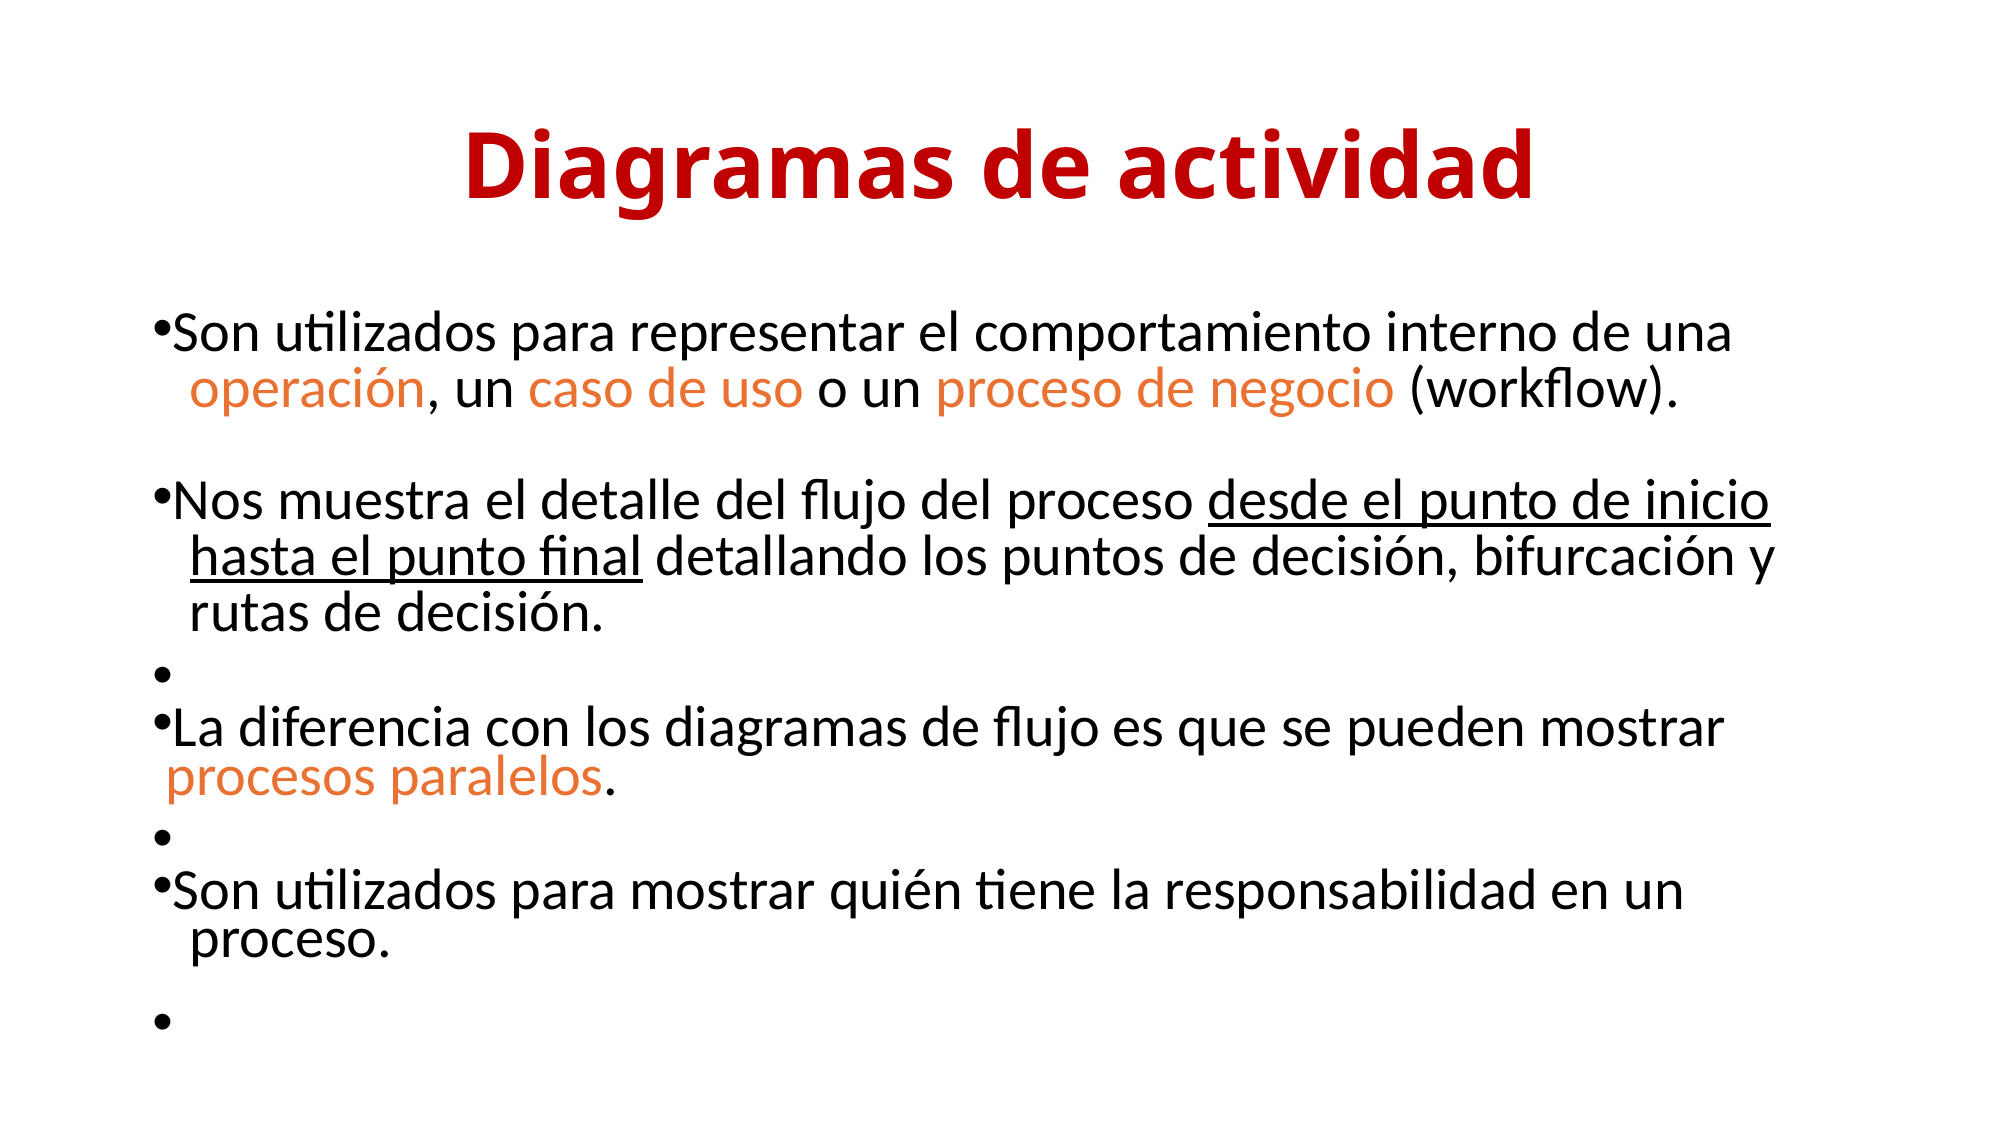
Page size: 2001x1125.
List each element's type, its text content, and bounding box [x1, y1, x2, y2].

title Diagramas de actividad [137, 59, 1863, 278]
list Son utilizados para representar el comportamiento interno de una operación, un caso de uso o un proceso de negocio (workflow). Nos muestra el detalle del flujo del proceso desde el punto de inicio hasta el punto final detallando los puntos de decisión, bifurcación y rutas de decisión. La diferencia con los diagramas de flujo es que se pueden mostrar procesos paralelos. Son utilizados para mostrar quién tiene la responsabilidad en un proceso. [137, 299, 1863, 1014]
